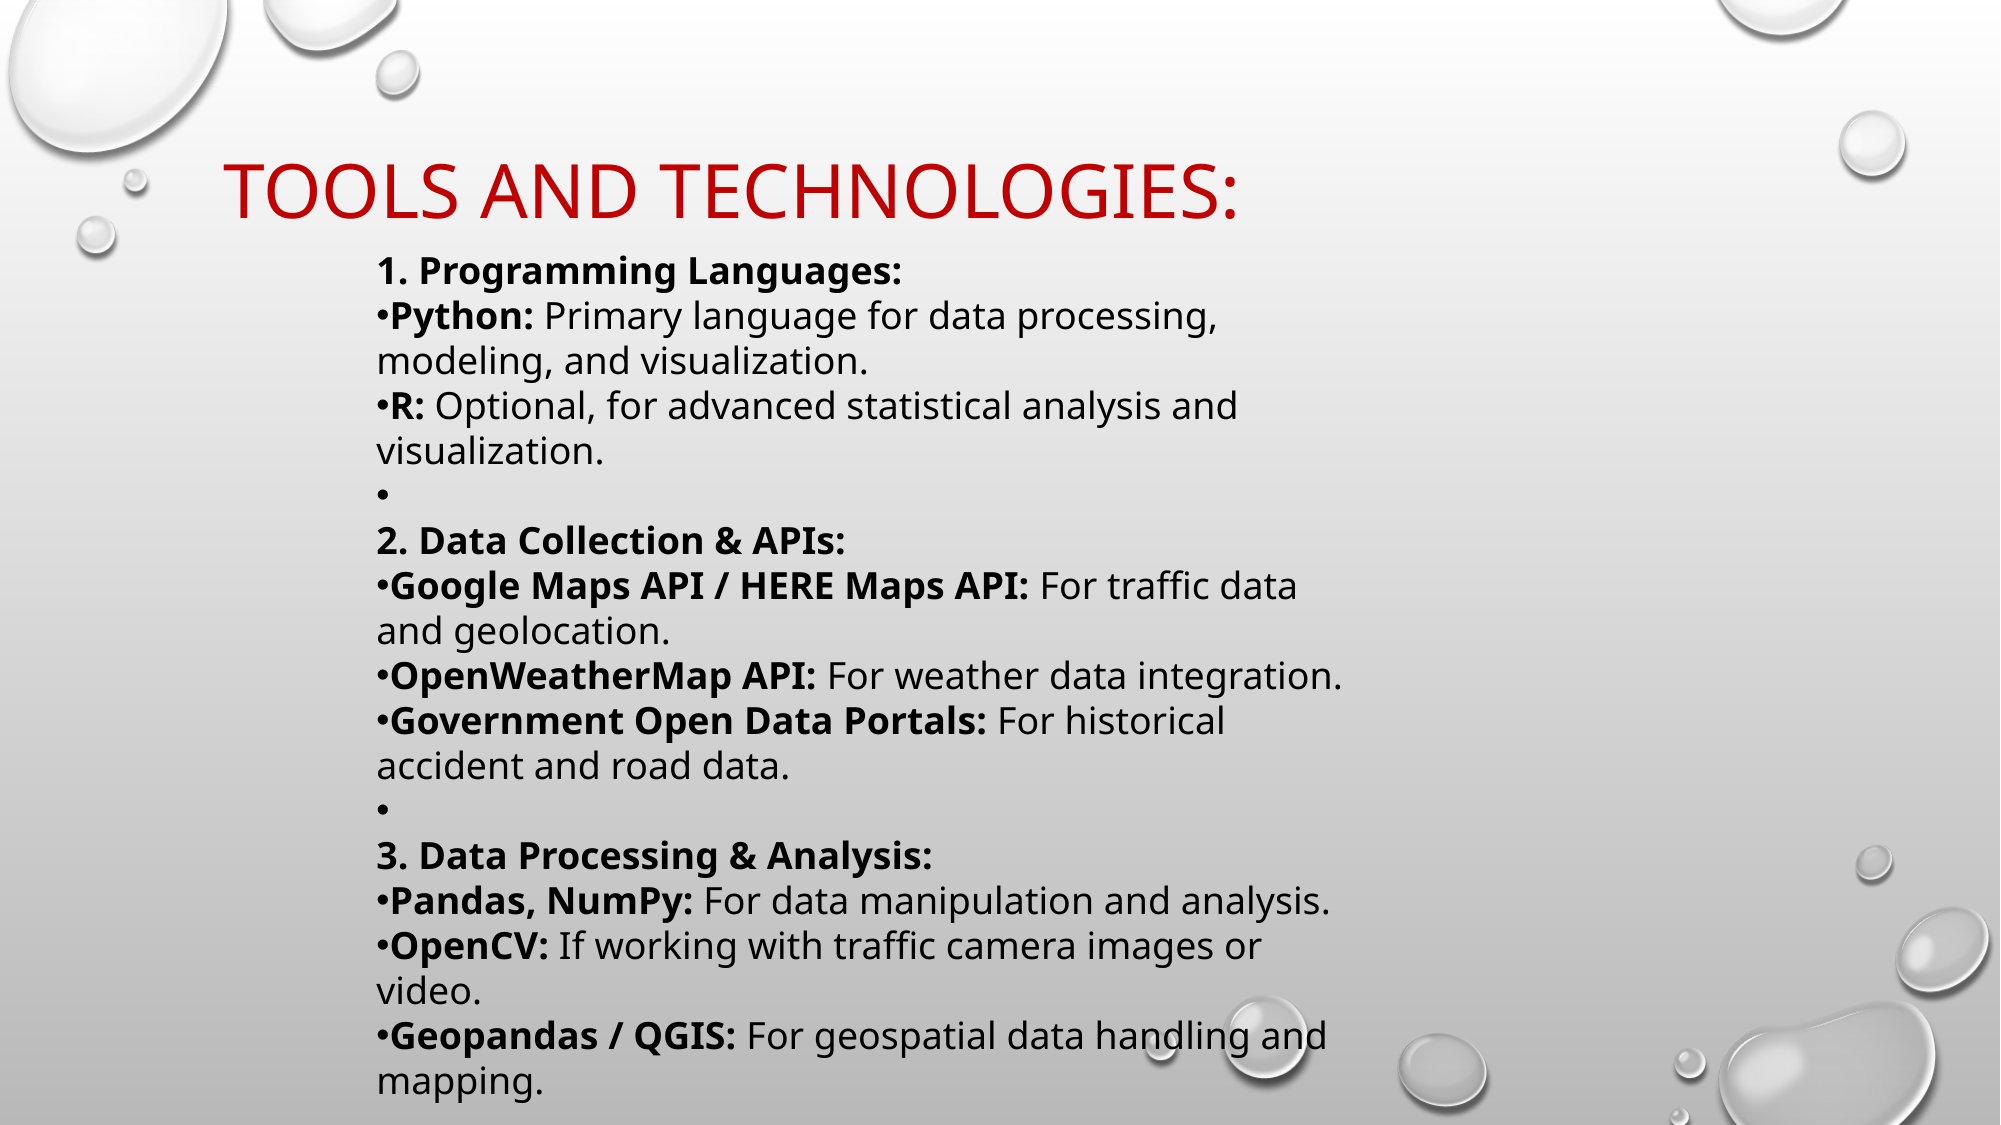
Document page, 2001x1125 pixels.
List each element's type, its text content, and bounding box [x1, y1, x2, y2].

title Tools and technologies: [89, 113, 1375, 276]
text_box 1. Programming Languages: Python: Primary language for data processing, modeling, and visualization. R: Optional, for advanced statistical analysis and visualization. 2. Data Collection & APIs: Google Maps API / HERE Maps API: For traffic data and geolocation. OpenWeatherMap API: For weather data integration. Government Open Data Portals: For historical accident and road data. 3. Data Processing & Analysis: Pandas, NumPy: For data manipulation and analysis. OpenCV: If working with traffic camera images or video. Geopandas / QGIS: For geospatial data handling and mapping. [361, 194, 1362, 1073]
